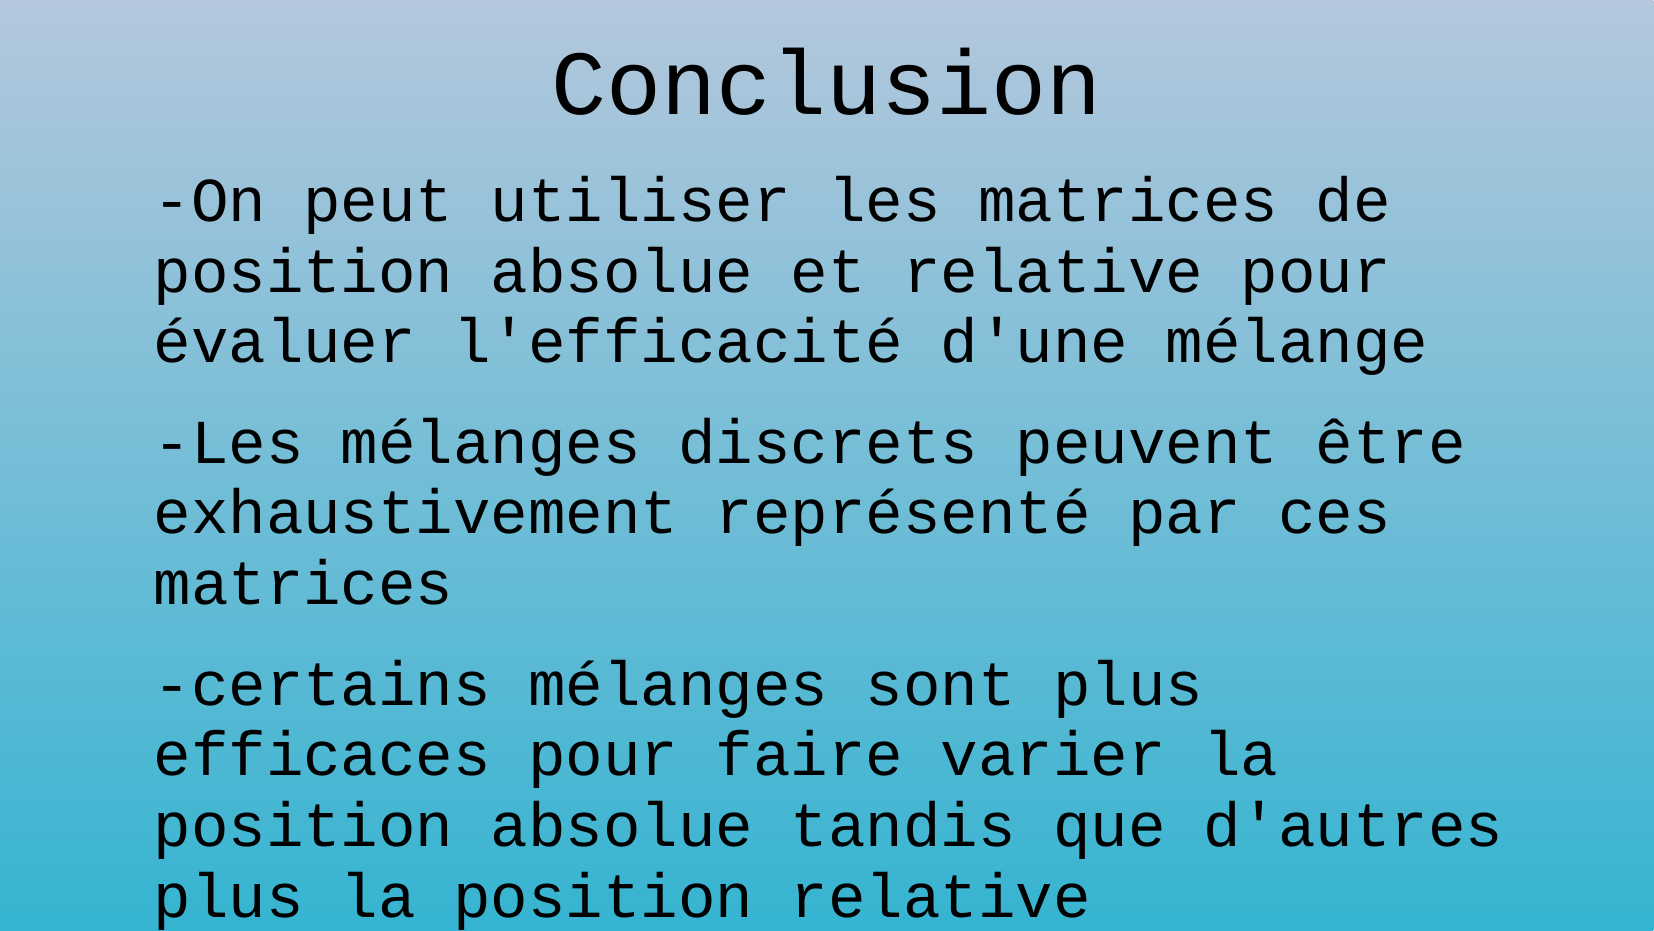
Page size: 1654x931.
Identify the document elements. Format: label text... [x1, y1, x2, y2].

list -On peut utiliser les matrices de position absolue et relative pour évaluer l'efficacité d'une mélange -Les mélanges discrets peuvent être exhaustivement représenté par ces matrices -certains mélanges sont plus efficaces pour faire varier la position absolue tandis que d'autres plus la position relative [82, 169, 1571, 709]
title Conclusion [82, 0, 1571, 169]
